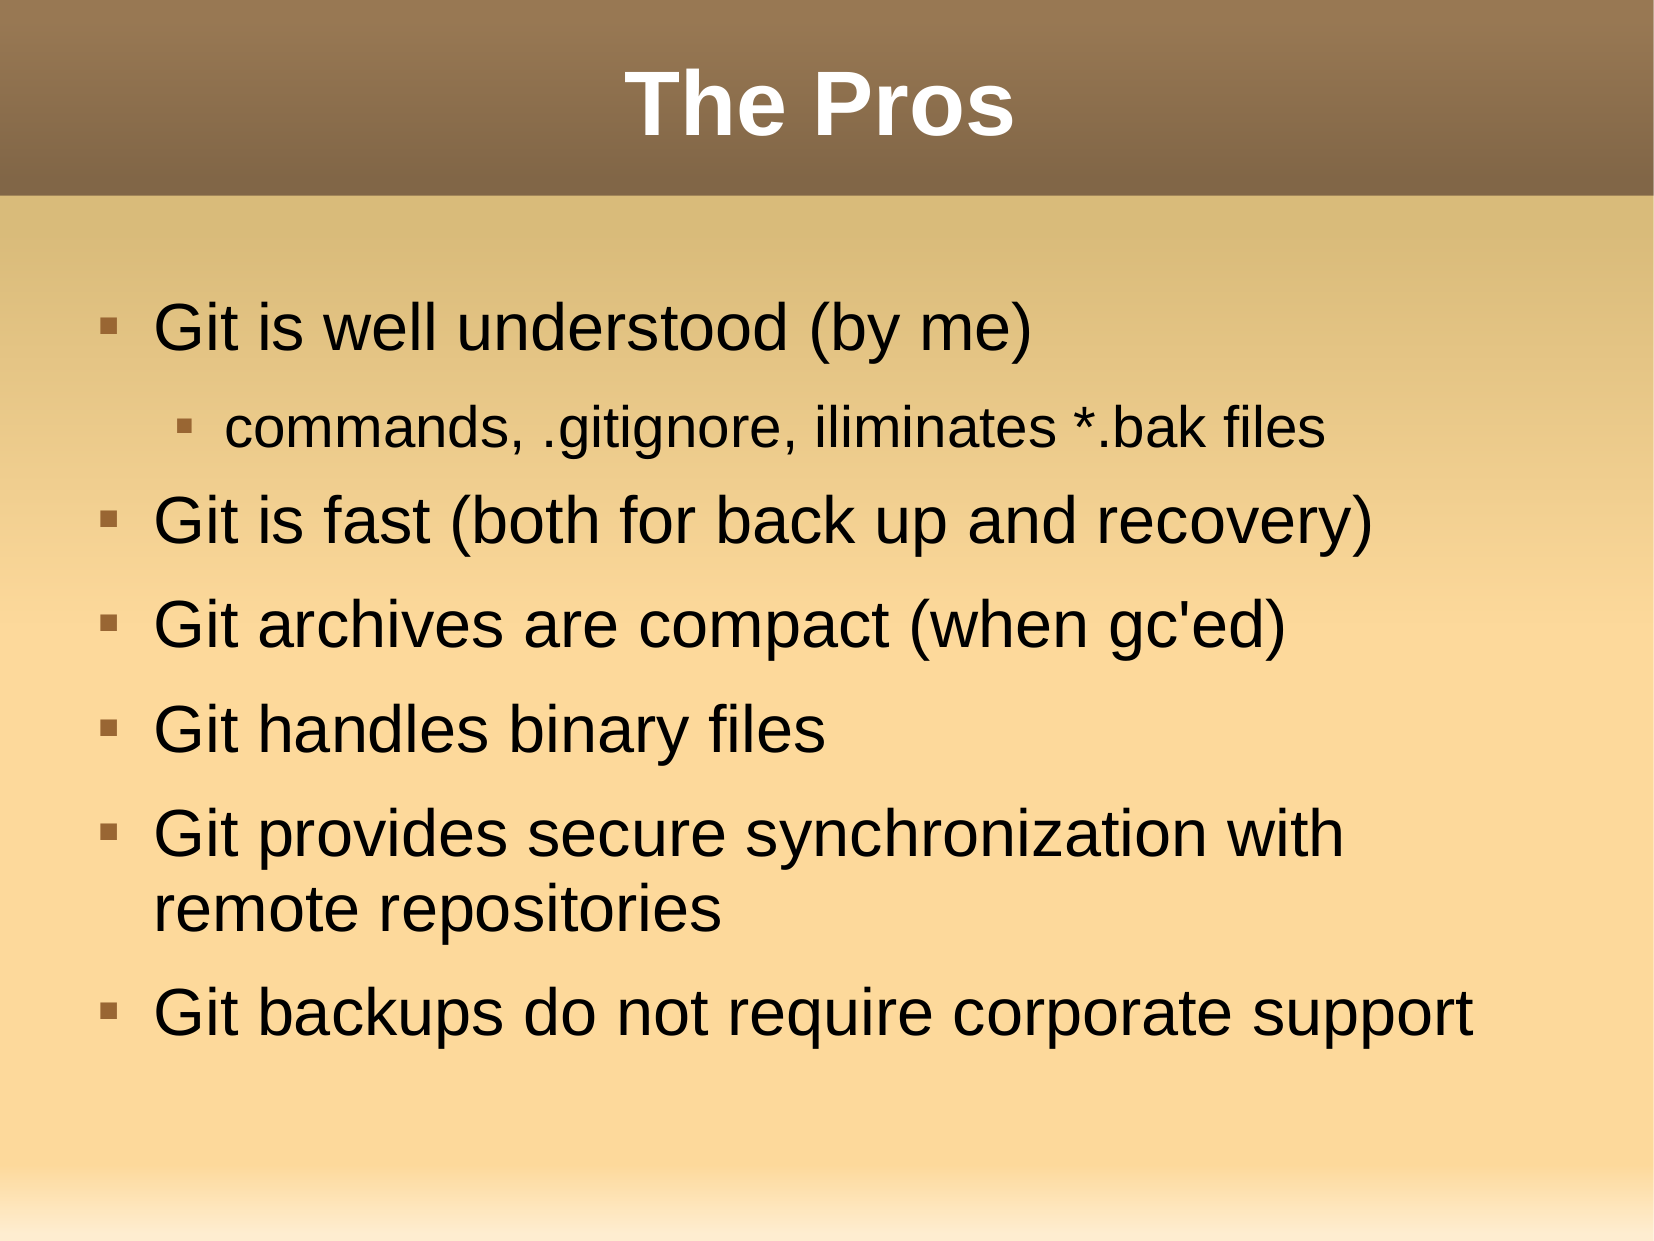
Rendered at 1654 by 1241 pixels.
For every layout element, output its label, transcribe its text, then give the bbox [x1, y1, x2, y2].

title The Pros [76, 0, 1565, 208]
list Git is well understood (by me) commands, .gitignore, iliminates *.bak files Git is fast (both for back up and recovery) Git archives are compact (when gc'ed) Git handles binary files Git provides secure synchronization with remote repositories Git backups do not require corporate support [82, 290, 1571, 1094]
picture [0, 0, 1654, 1241]
